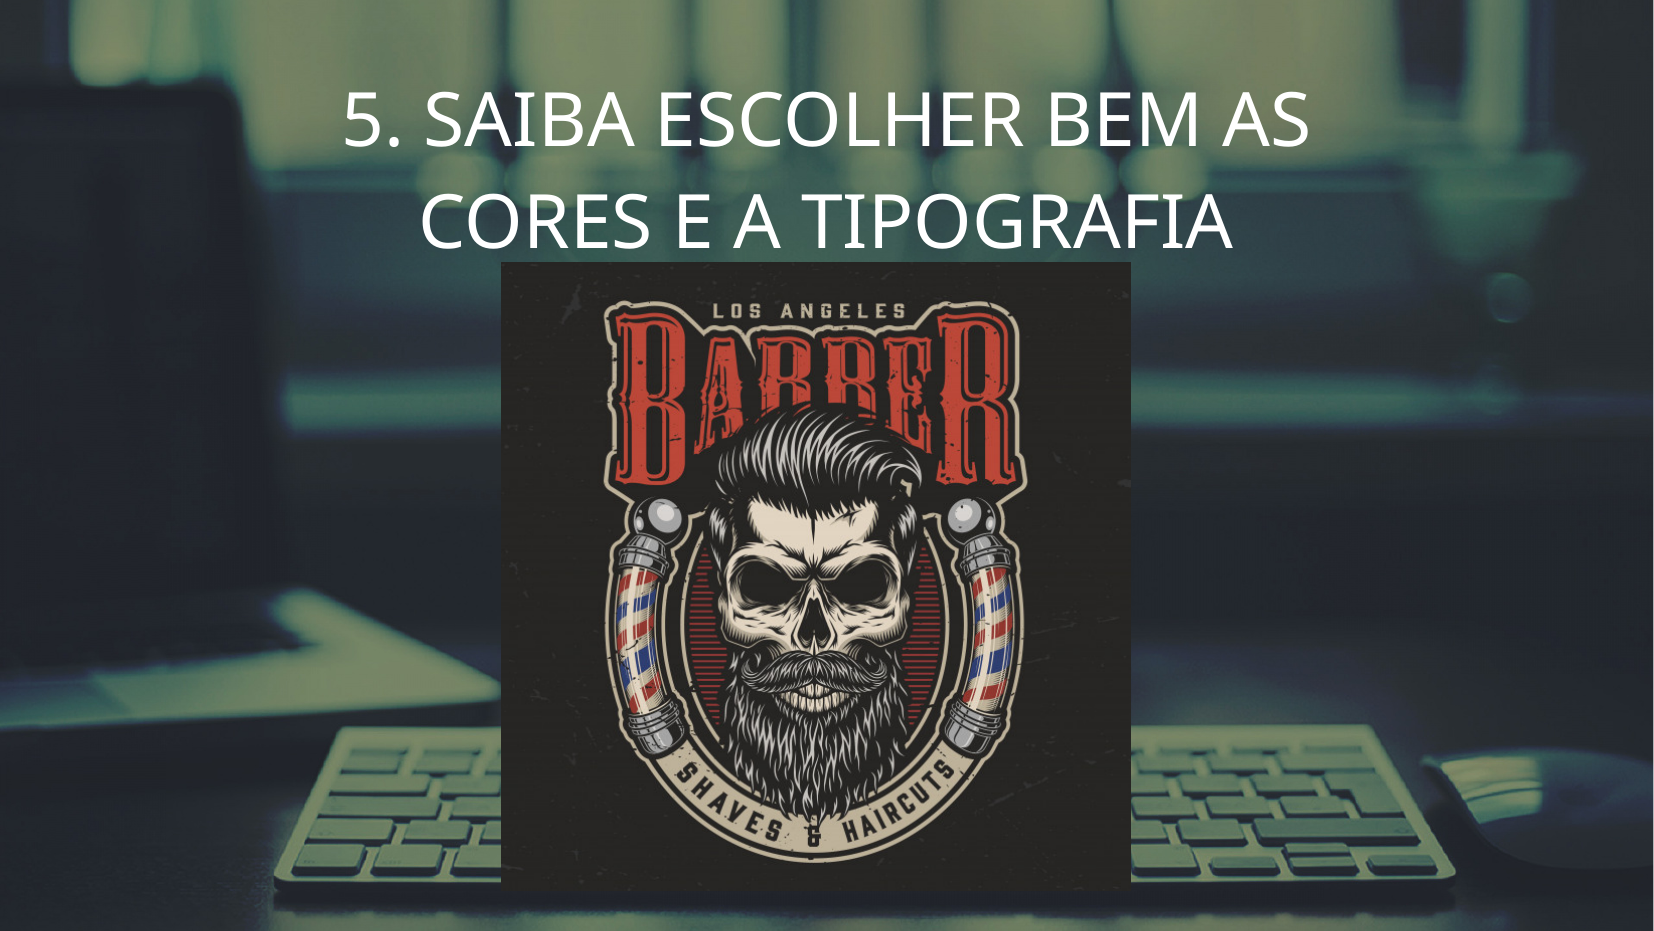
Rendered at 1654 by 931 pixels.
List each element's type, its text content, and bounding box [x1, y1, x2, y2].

text_box 5. SAIBA ESCOLHER BEM AS CORES E A TIPOGRAFIA [236, 59, 1418, 263]
picture [0, 0, 1654, 931]
